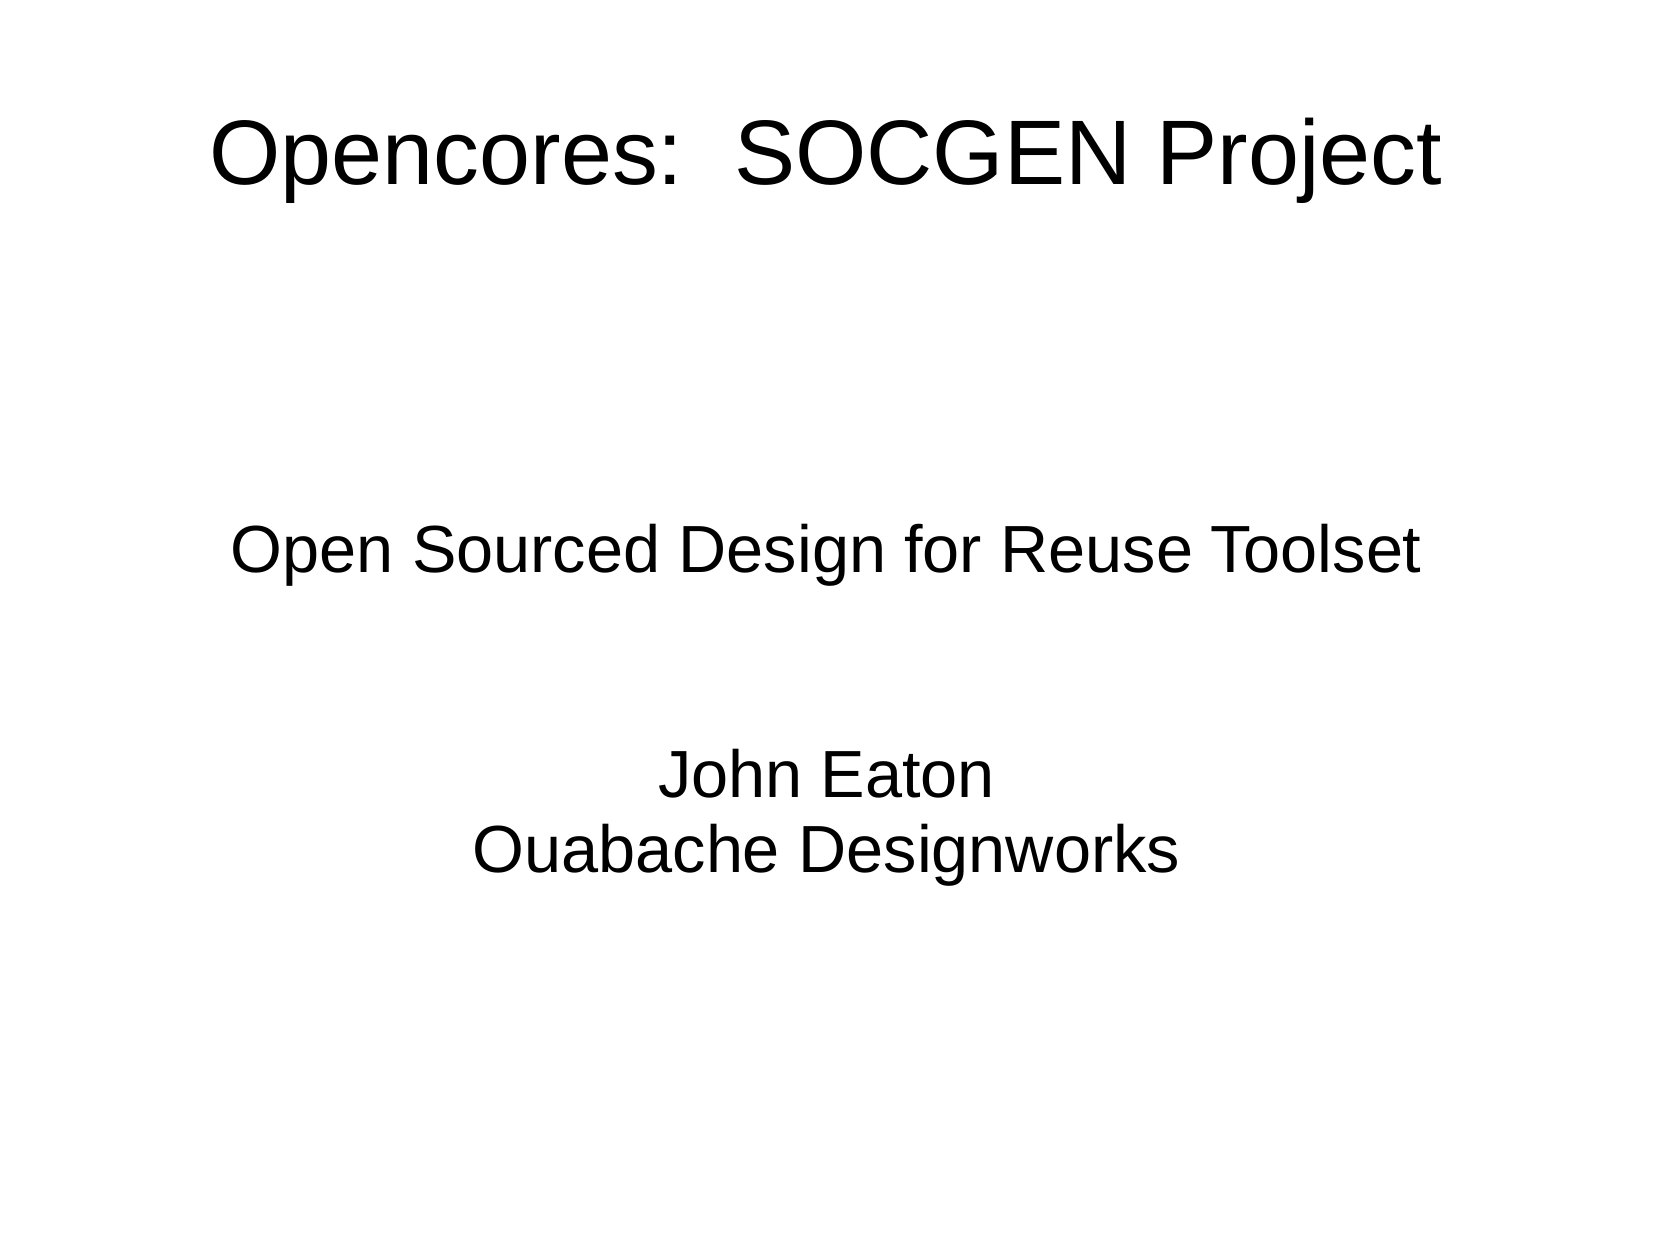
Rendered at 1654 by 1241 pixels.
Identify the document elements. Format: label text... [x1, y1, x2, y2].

subtitle Open Sourced Design for Reuse Toolset John Eaton Ouabache Designworks [82, 290, 1571, 1109]
title Opencores: SOCGEN Project [82, 56, 1571, 250]
